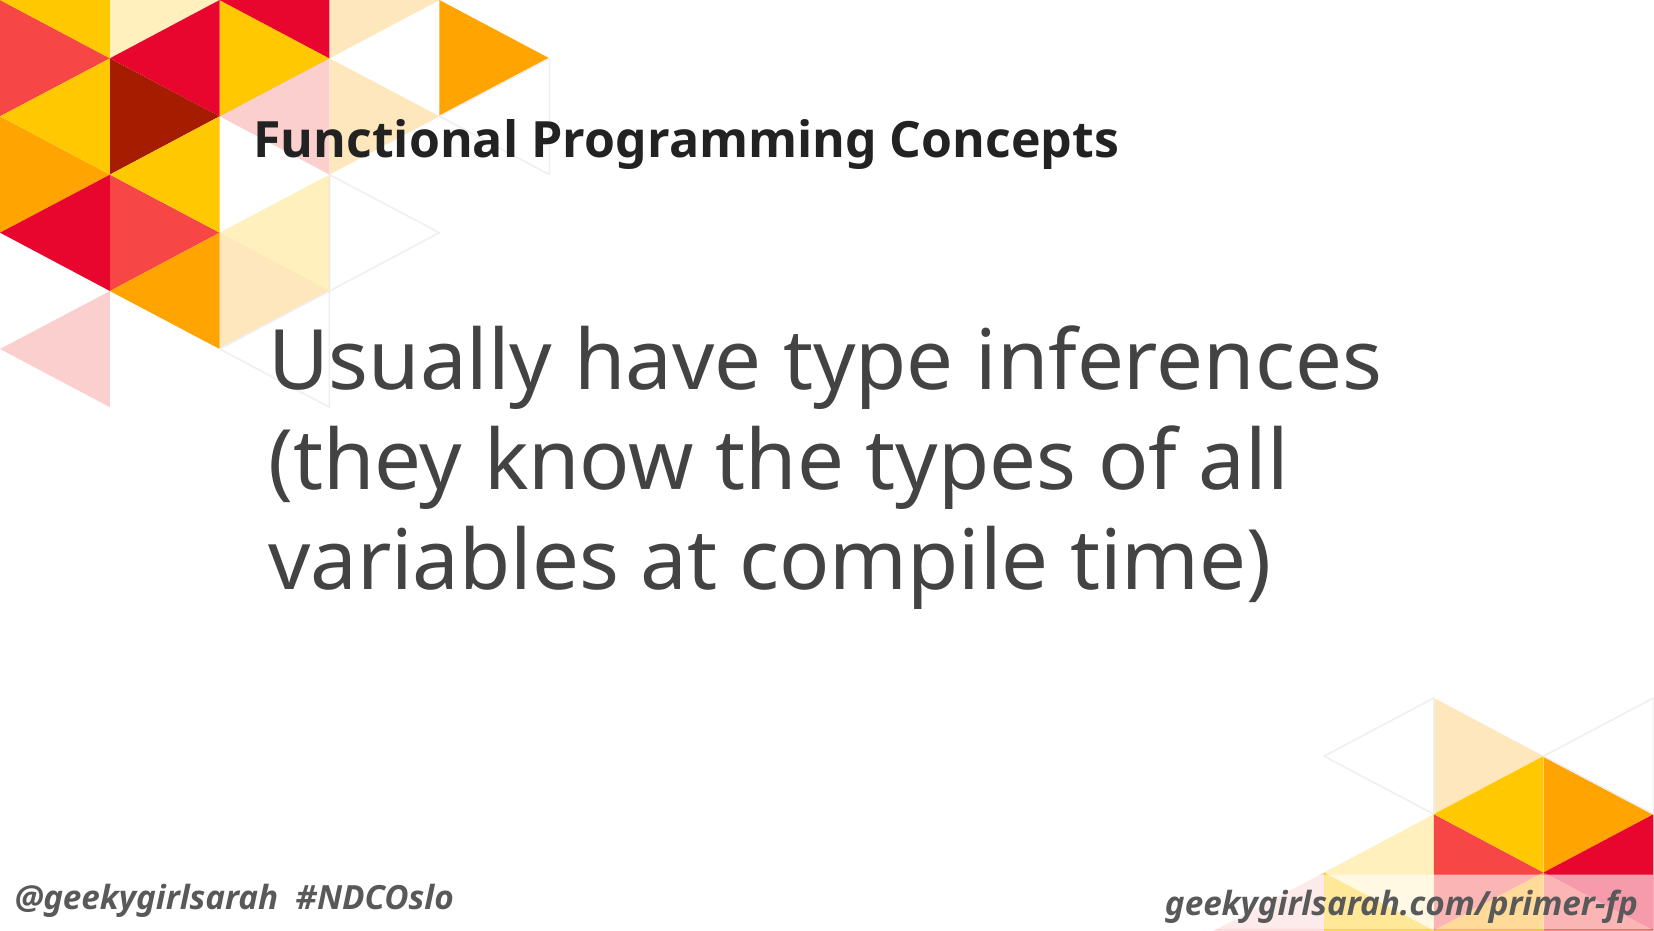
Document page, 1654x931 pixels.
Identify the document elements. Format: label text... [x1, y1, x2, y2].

title Functional Programming Concepts [238, 61, 1406, 183]
list Usually have type inferences (they know the types of all variables at compile time) [238, 291, 1575, 817]
